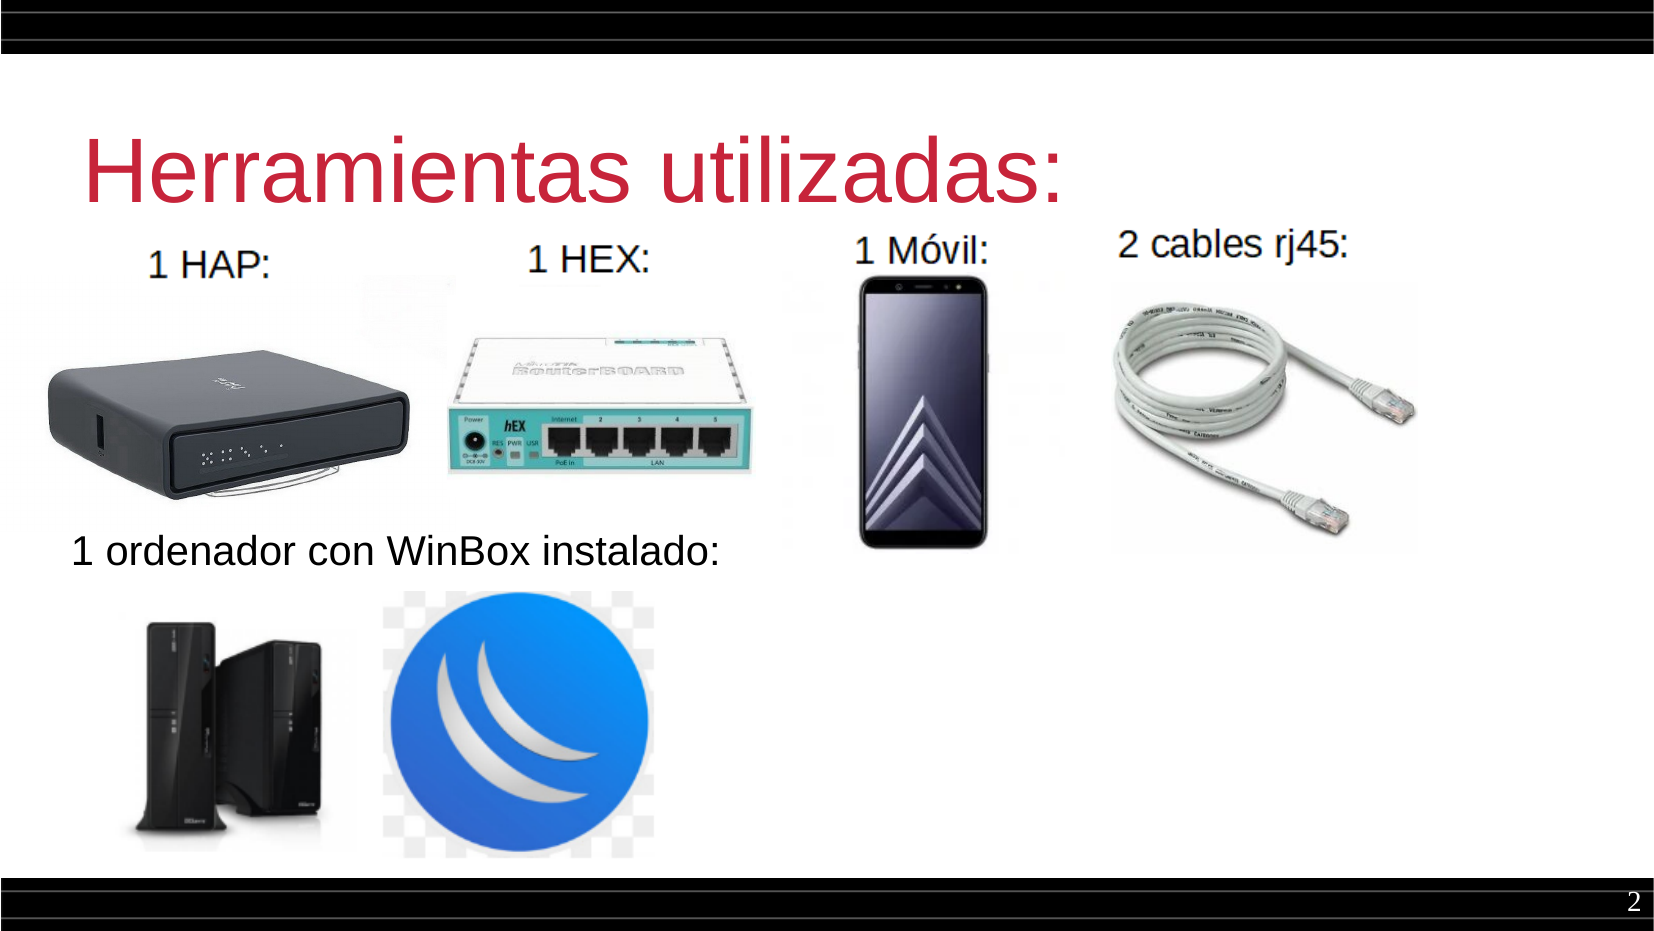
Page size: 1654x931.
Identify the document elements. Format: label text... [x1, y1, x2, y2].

picture [1111, 282, 1418, 554]
picture [0, 235, 756, 532]
list 1 ordenador con WinBox instalado: [0, 224, 1489, 863]
picture [1, 0, 1654, 54]
picture [519, 236, 656, 287]
title Herramientas utilizadas: [82, 92, 1571, 249]
picture [1, 878, 1654, 931]
picture [782, 226, 1065, 554]
picture [1113, 221, 1359, 272]
picture [111, 591, 662, 863]
